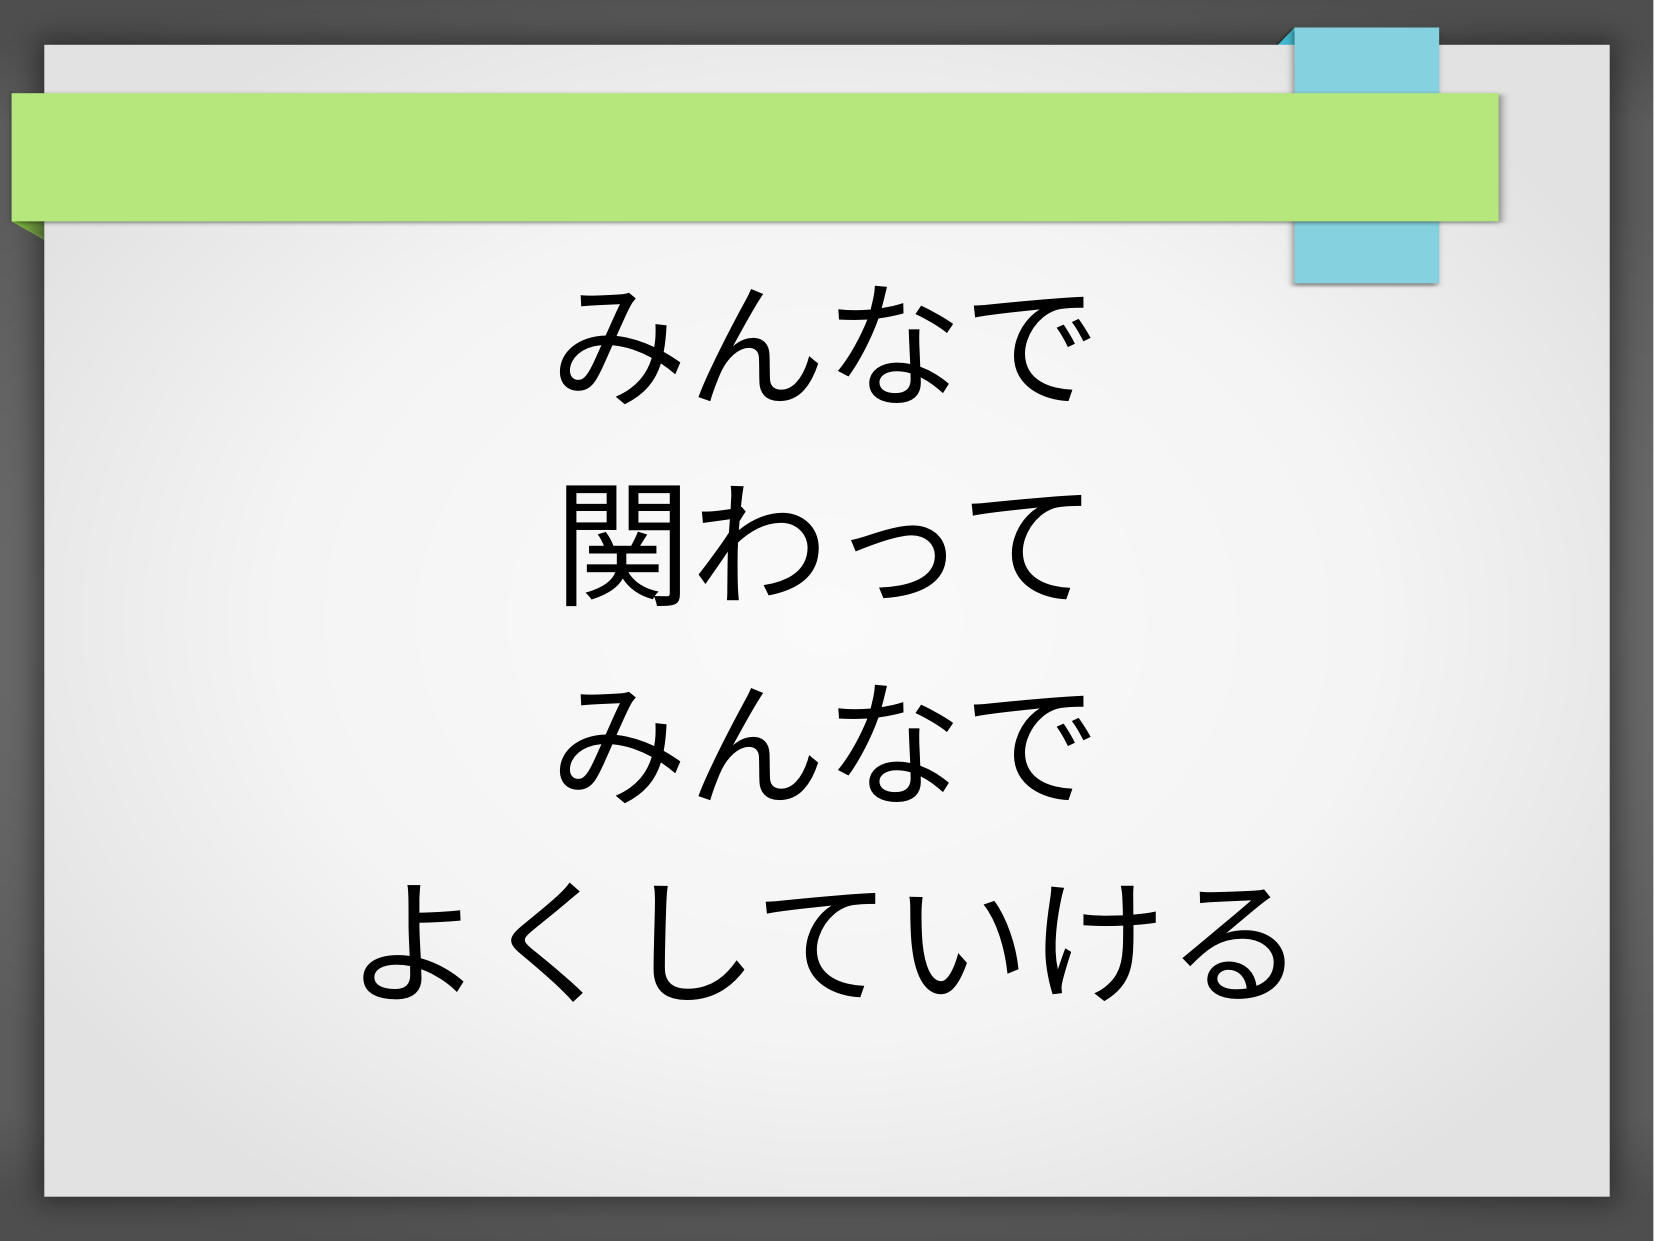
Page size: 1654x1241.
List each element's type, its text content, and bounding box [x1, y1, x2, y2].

subtitle みんなで 関わって みんなで よくしていける [81, 125, 1570, 1146]
picture [0, 0, 1654, 1241]
